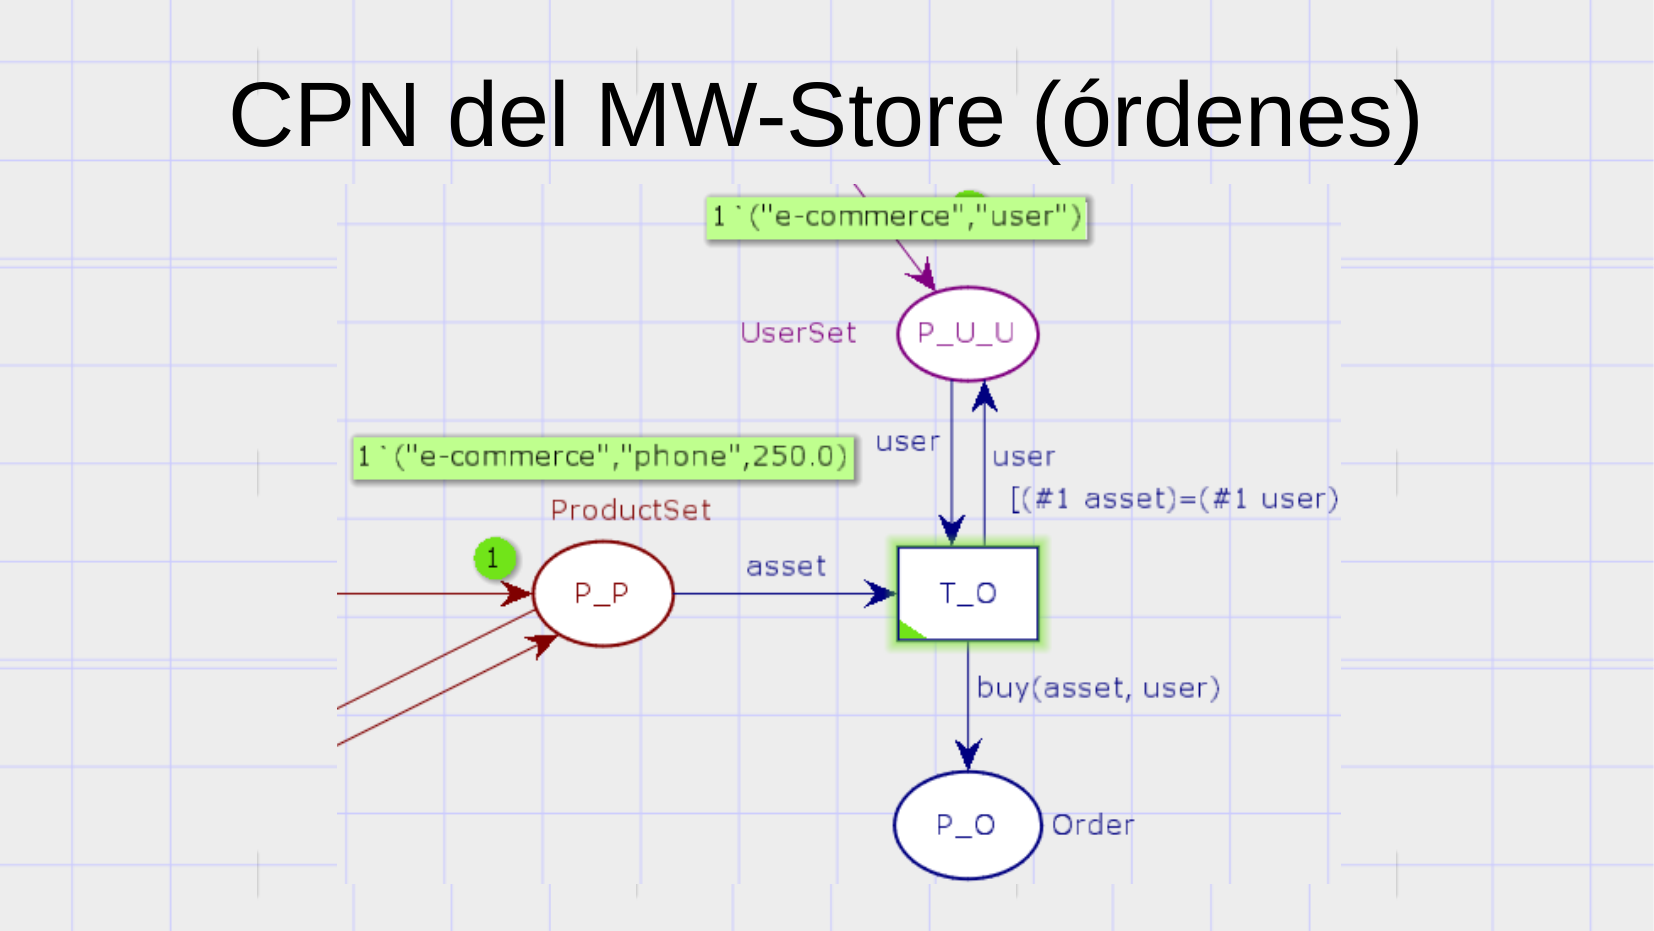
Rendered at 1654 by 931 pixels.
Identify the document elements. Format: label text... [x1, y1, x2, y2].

picture [0, 0, 1654, 931]
title CPN del MW-Store (órdenes) [82, 37, 1571, 193]
